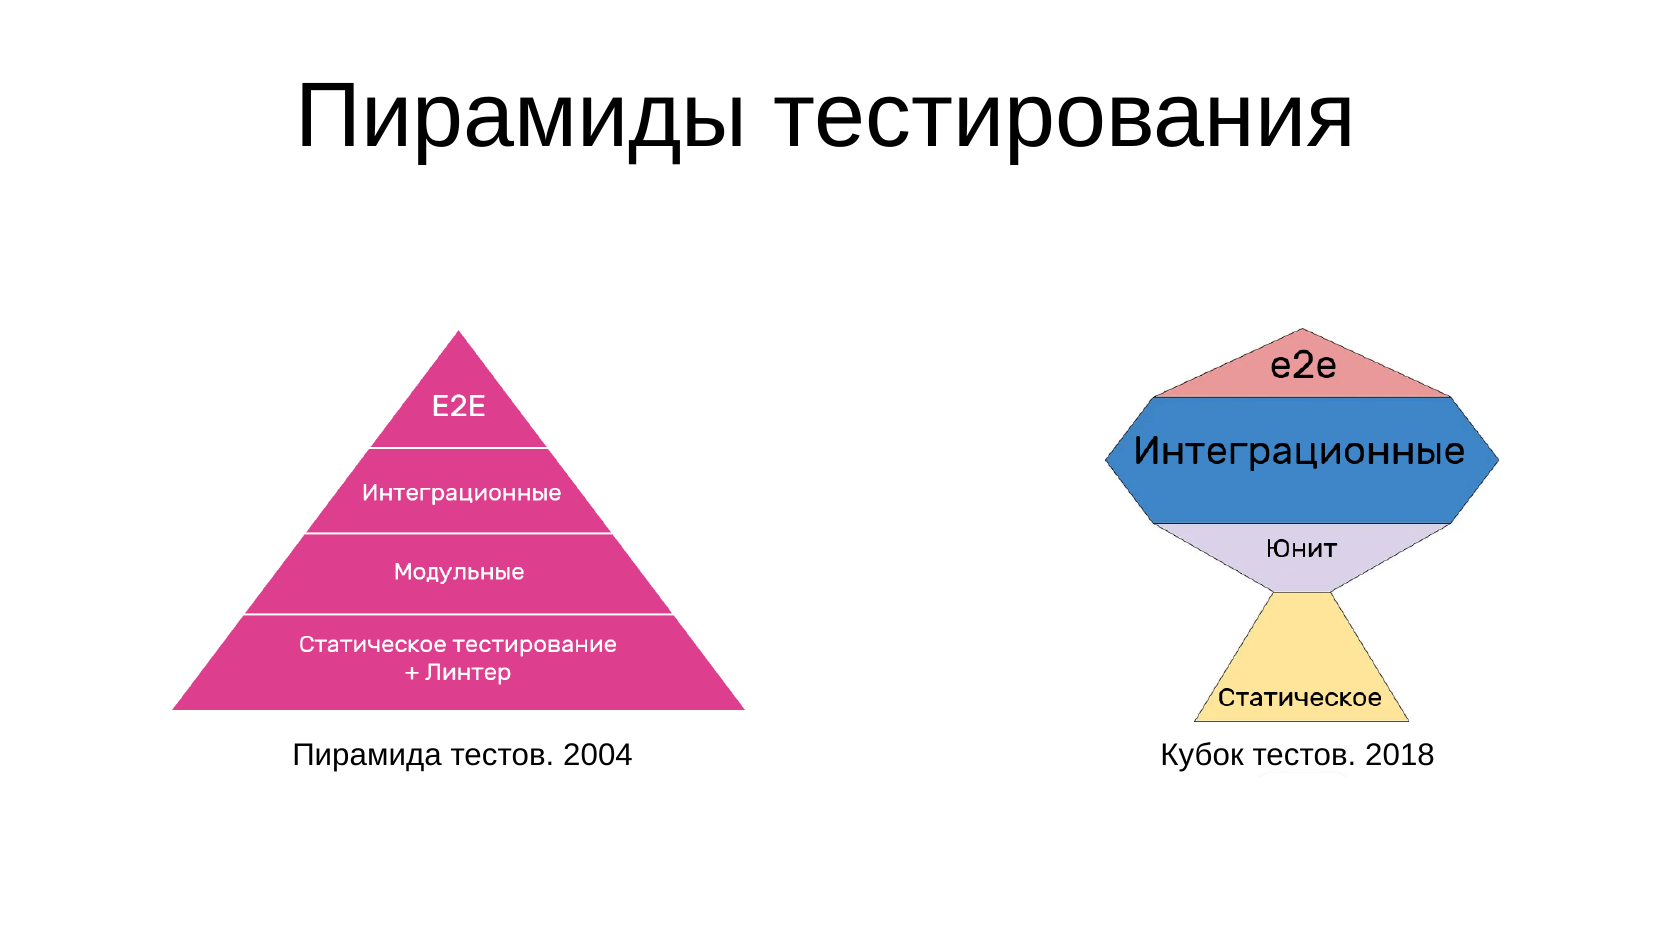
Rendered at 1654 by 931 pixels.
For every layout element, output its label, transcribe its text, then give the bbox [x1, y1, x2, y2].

text_box Пирамида тестов. 2004 [277, 729, 649, 780]
text_box Кубок тестов. 2018 [1145, 729, 1451, 780]
title Пирамиды тестирования [82, 37, 1571, 193]
picture [1068, 304, 1554, 777]
picture [172, 330, 751, 760]
